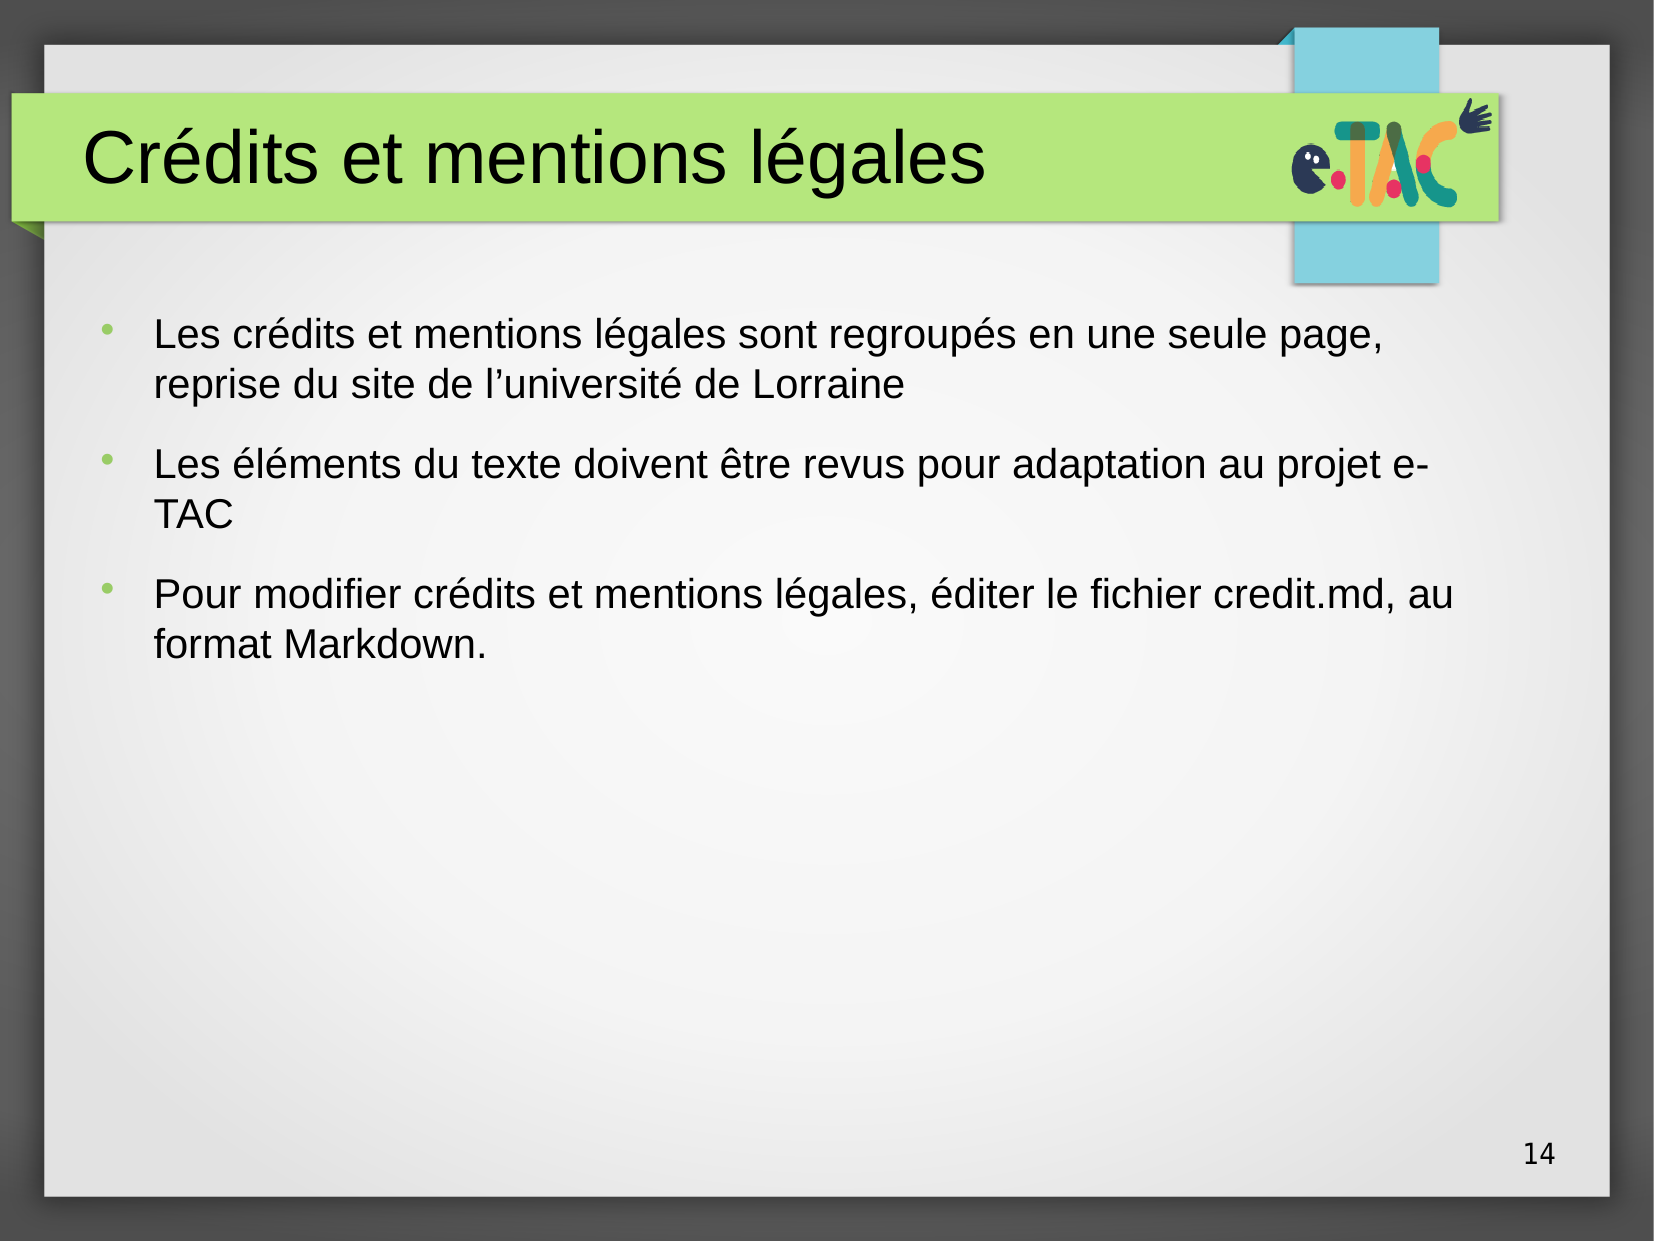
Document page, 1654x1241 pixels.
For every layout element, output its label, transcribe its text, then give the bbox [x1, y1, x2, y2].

text_box Crédits et mentions légales [82, 94, 1264, 213]
picture [0, 0, 1654, 1241]
text_box Les crédits et mentions légales sont regroupés en une seule page, reprise du site de l’université de Lorraine Les éléments du texte doivent être revus pour adaptation au projet e-TAC Pour modifier crédits et mentions légales, éditer le fichier credit.md, au format Markdown. [82, 307, 1477, 1015]
